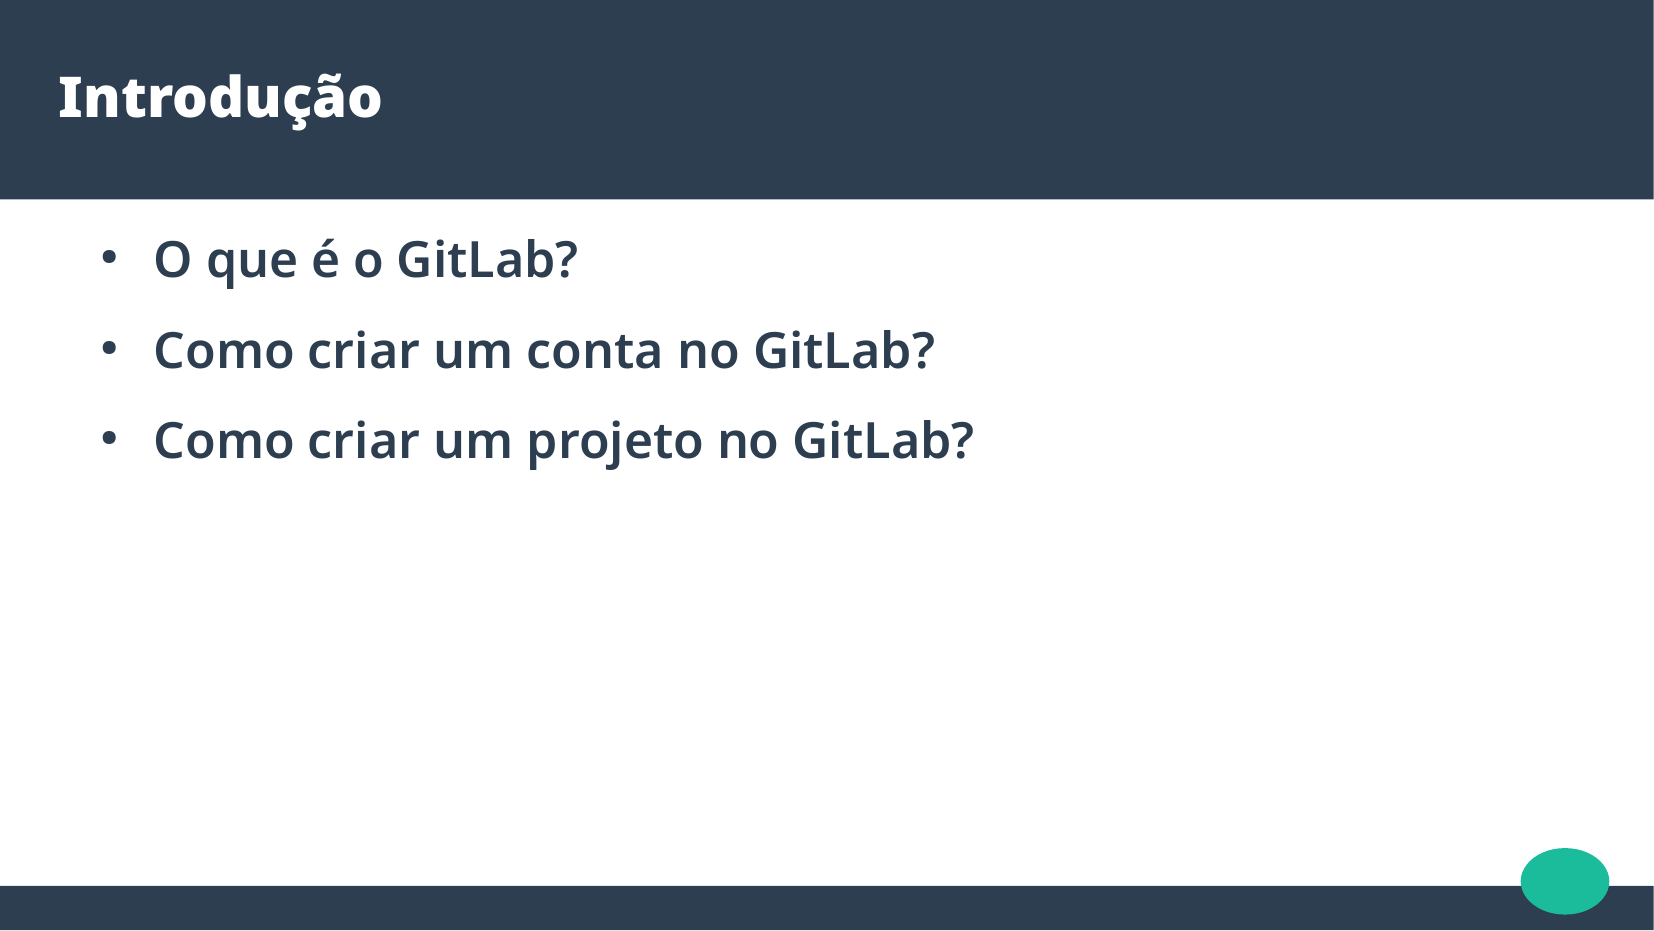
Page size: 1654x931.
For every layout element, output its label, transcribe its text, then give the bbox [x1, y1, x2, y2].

list O que é o GitLab? Como criar um conta no GitLab? Como criar um projeto no GitLab? [82, 224, 1571, 764]
title Introdução [59, 37, 1595, 156]
